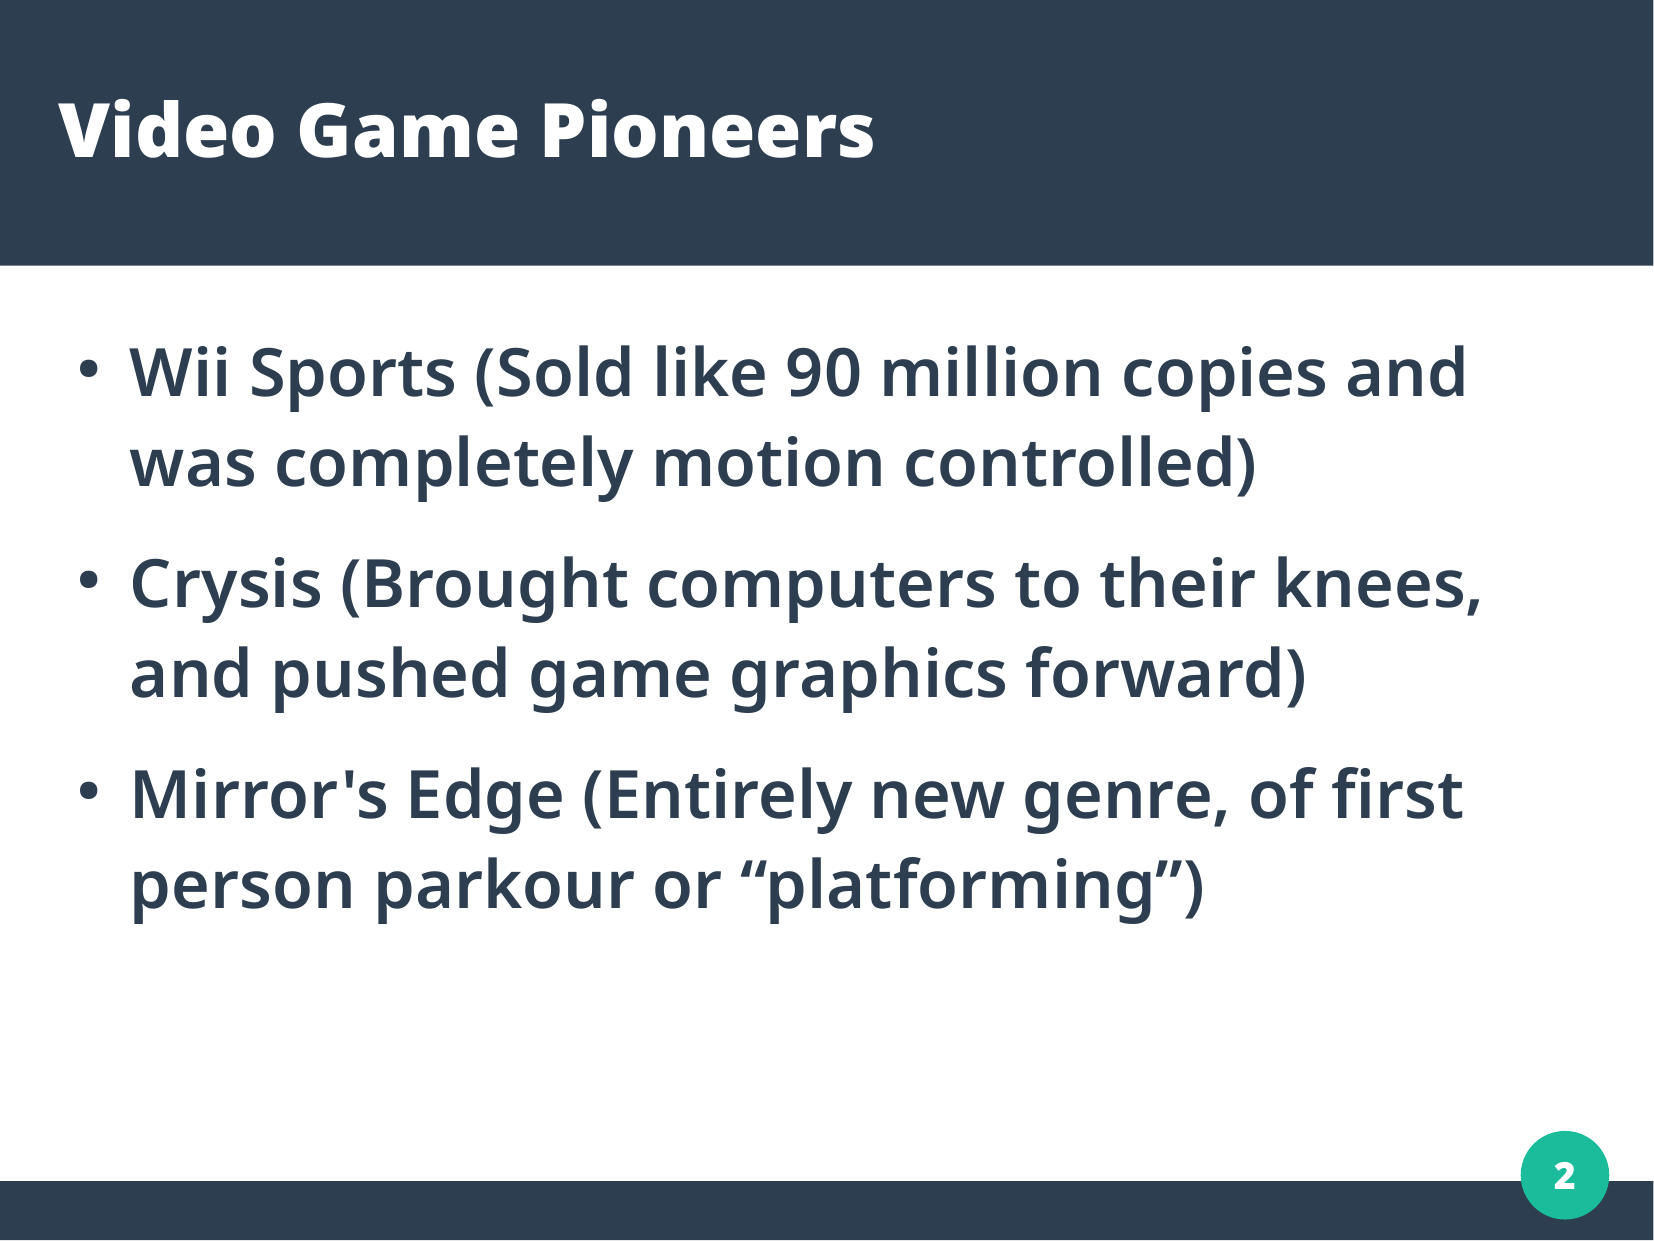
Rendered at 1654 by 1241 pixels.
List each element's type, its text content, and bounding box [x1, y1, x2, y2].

title Video Game Pioneers [59, 49, 1595, 207]
list Wii Sports (Sold like 90 million copies and was completely motion controlled) Crysis (Brought computers to their knees, and pushed game graphics forward) Mirror's Edge (Entirely new genre, of first person parkour or “platforming”) [59, 324, 1595, 1152]
